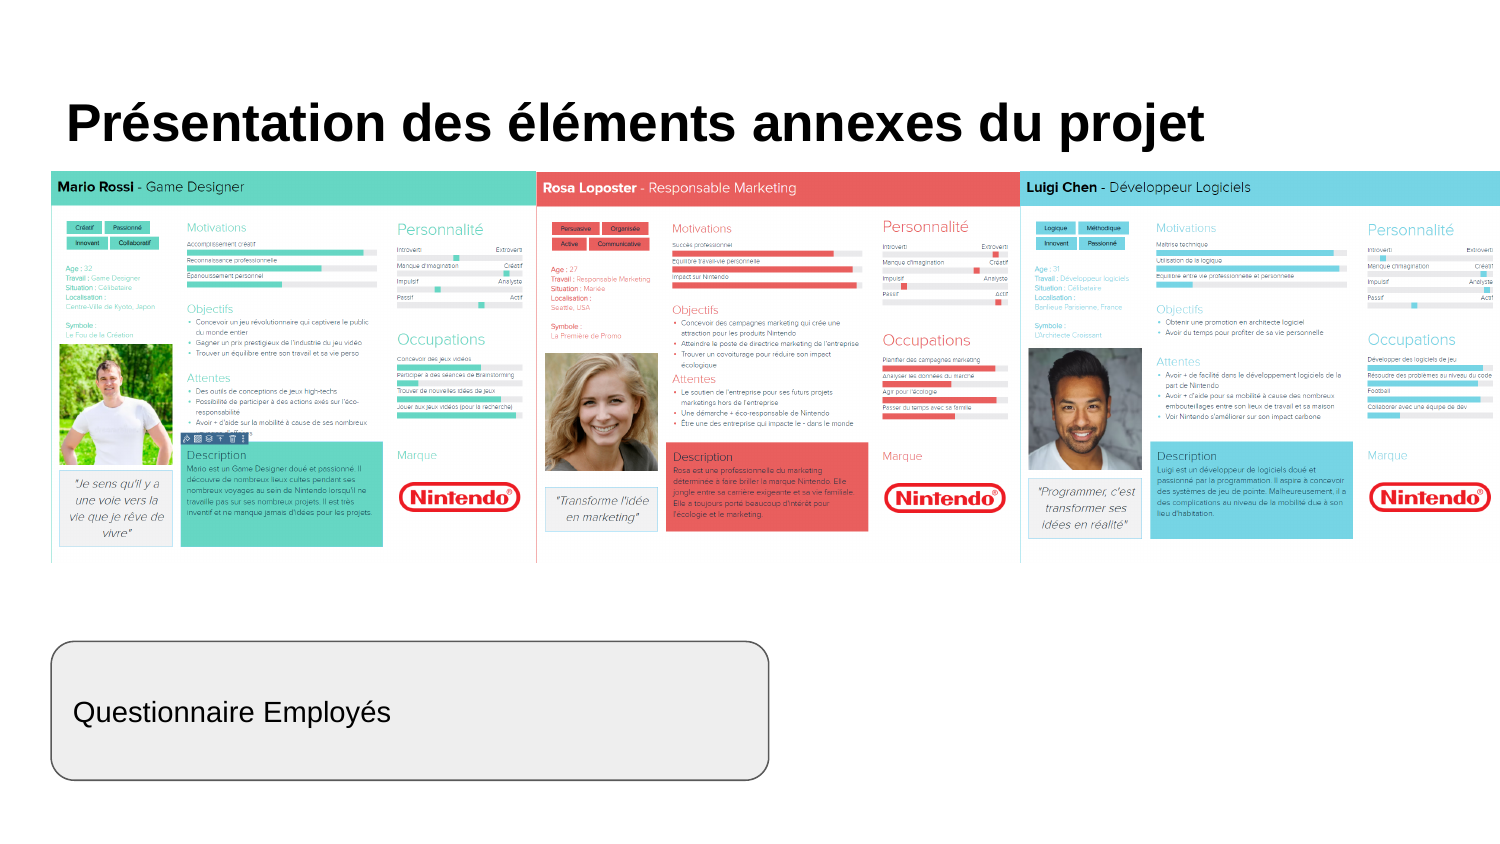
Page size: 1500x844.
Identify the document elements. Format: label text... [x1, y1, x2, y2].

picture [51, 171, 1500, 563]
title Présentation des éléments annexes du projet [51, 72, 1449, 167]
text_box Questionnaire Employés [51, 641, 769, 781]
